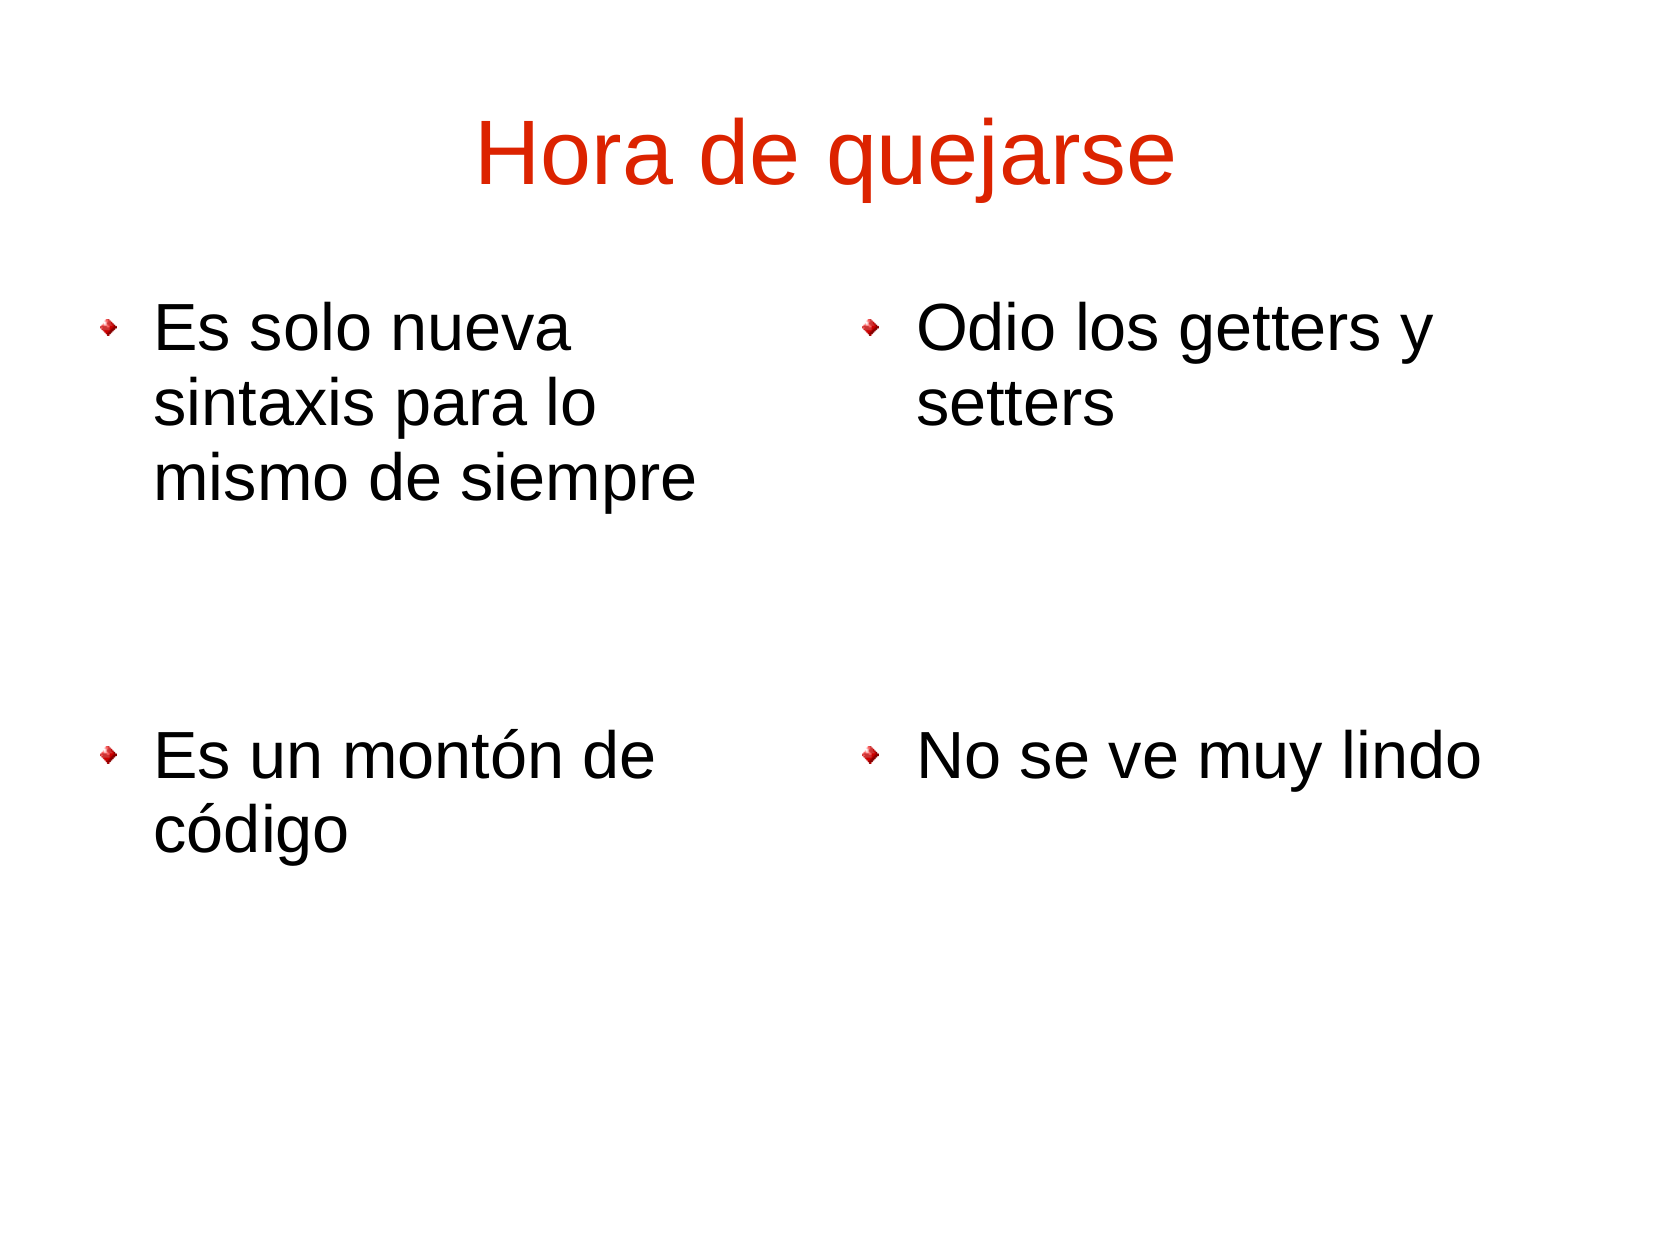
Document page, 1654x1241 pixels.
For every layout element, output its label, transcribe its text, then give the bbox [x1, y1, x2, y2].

list Es un montón de código [82, 717, 809, 1109]
list No se ve muy lindo [845, 717, 1572, 1109]
list Odio los getters y setters [845, 290, 1572, 681]
title Hora de quejarse [82, 49, 1571, 257]
list Es solo nueva sintaxis para lo mismo de siempre [82, 290, 809, 681]
